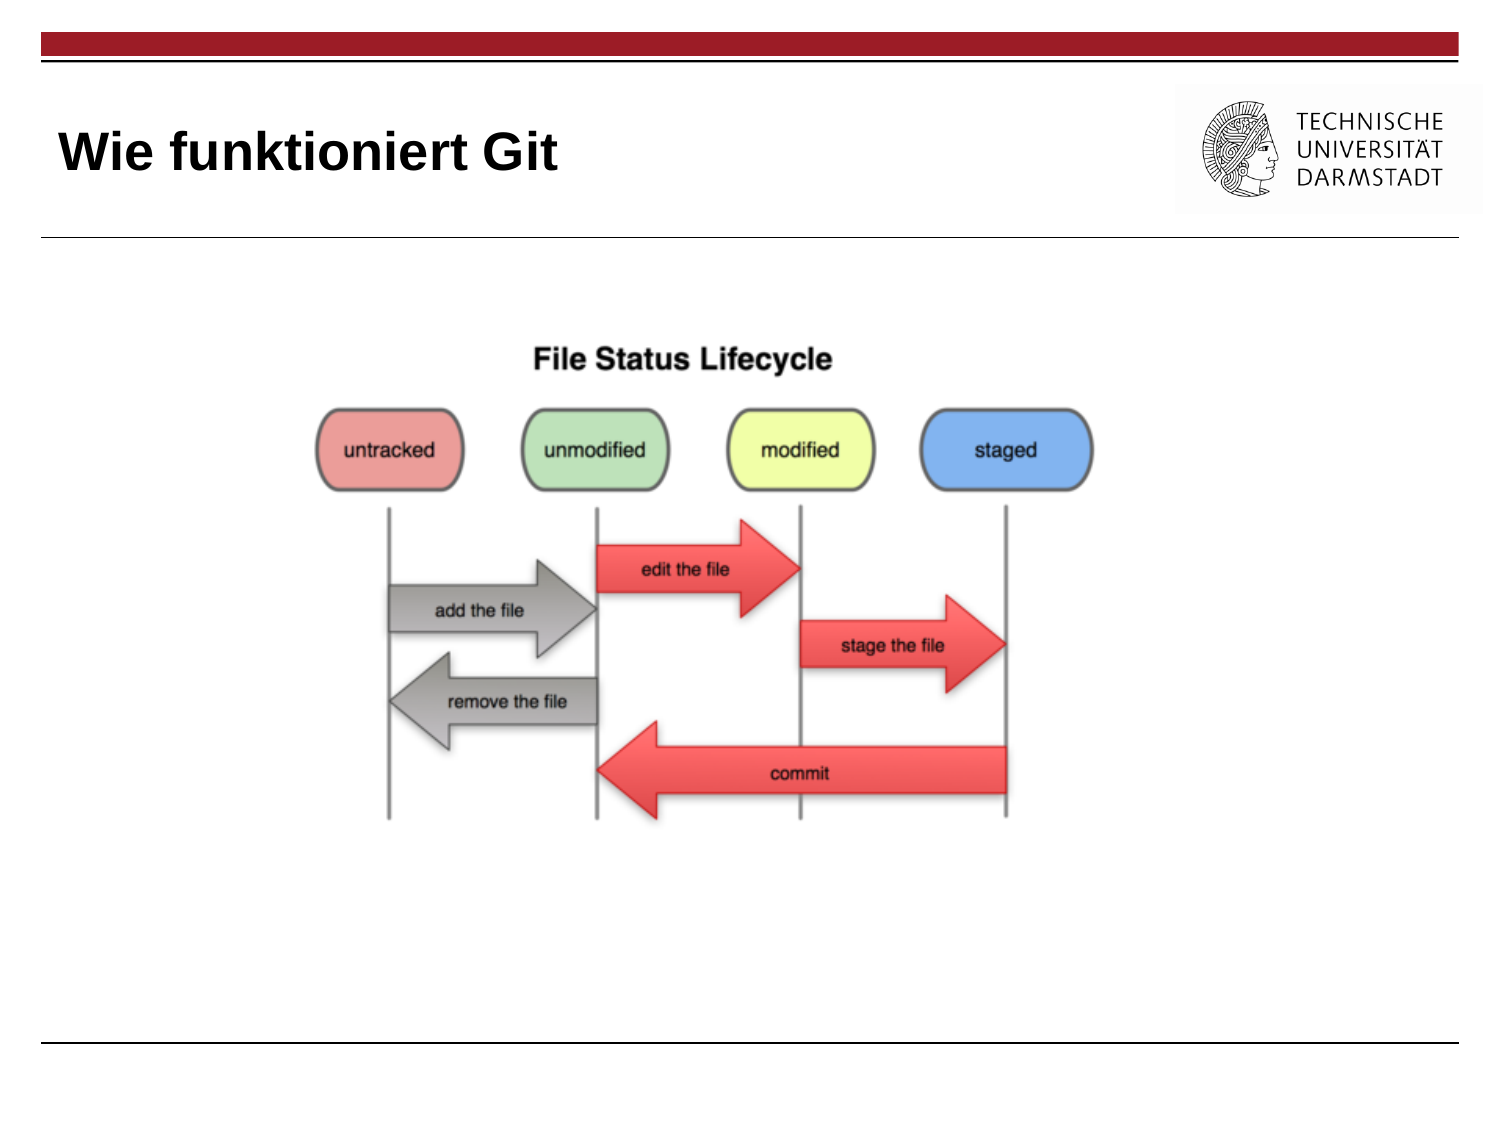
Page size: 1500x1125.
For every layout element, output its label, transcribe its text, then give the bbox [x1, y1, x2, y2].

picture [313, 340, 1096, 836]
text_box Wie funktioniert Git [58, 80, 1149, 218]
picture [1175, 84, 1483, 214]
